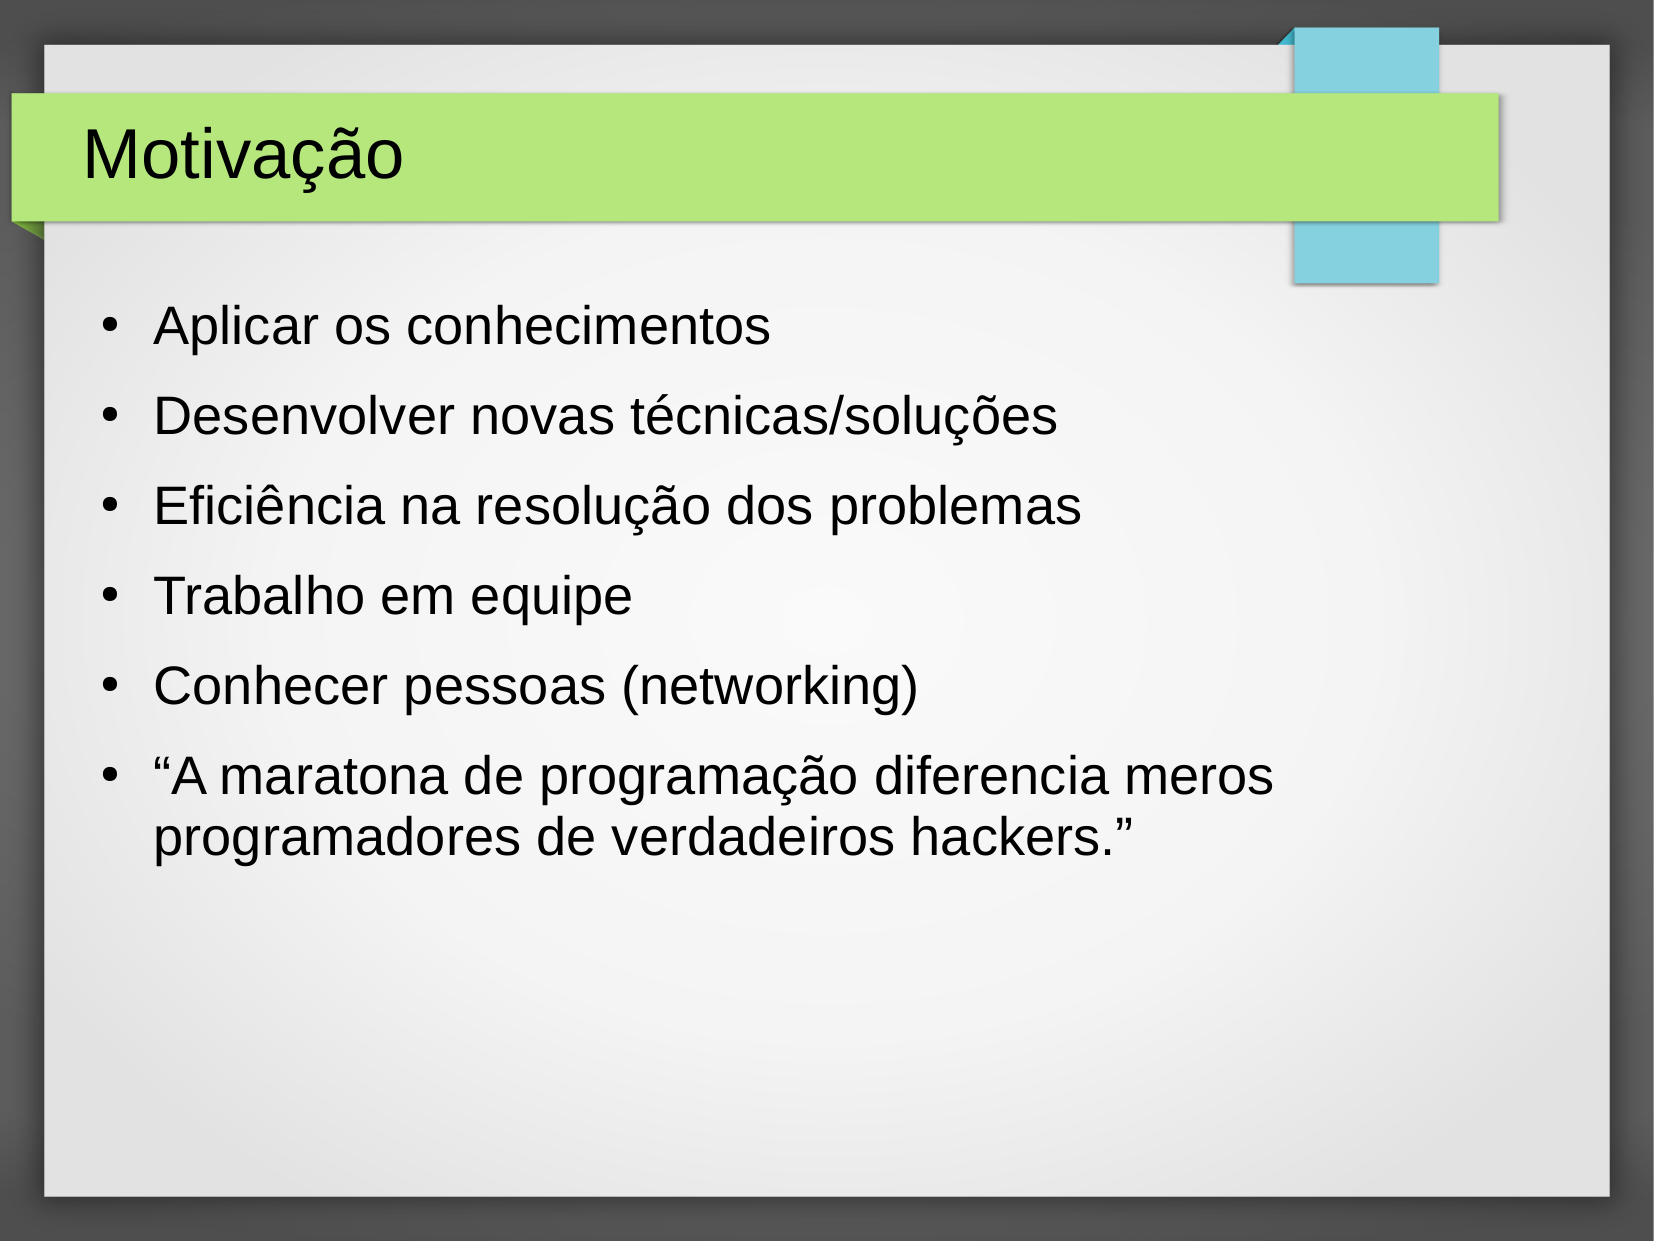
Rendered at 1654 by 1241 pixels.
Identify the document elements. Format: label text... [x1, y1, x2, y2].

picture [0, 0, 1654, 1241]
list Aplicar os conhecimentos Desenvolver novas técnicas/soluções Eficiência na resolução dos problemas Trabalho em equipe Conhecer pessoas (networking) “A maratona de programação diferencia meros programadores de verdadeiros hackers.” [82, 295, 1571, 1015]
title Motivação [82, 94, 1264, 213]
